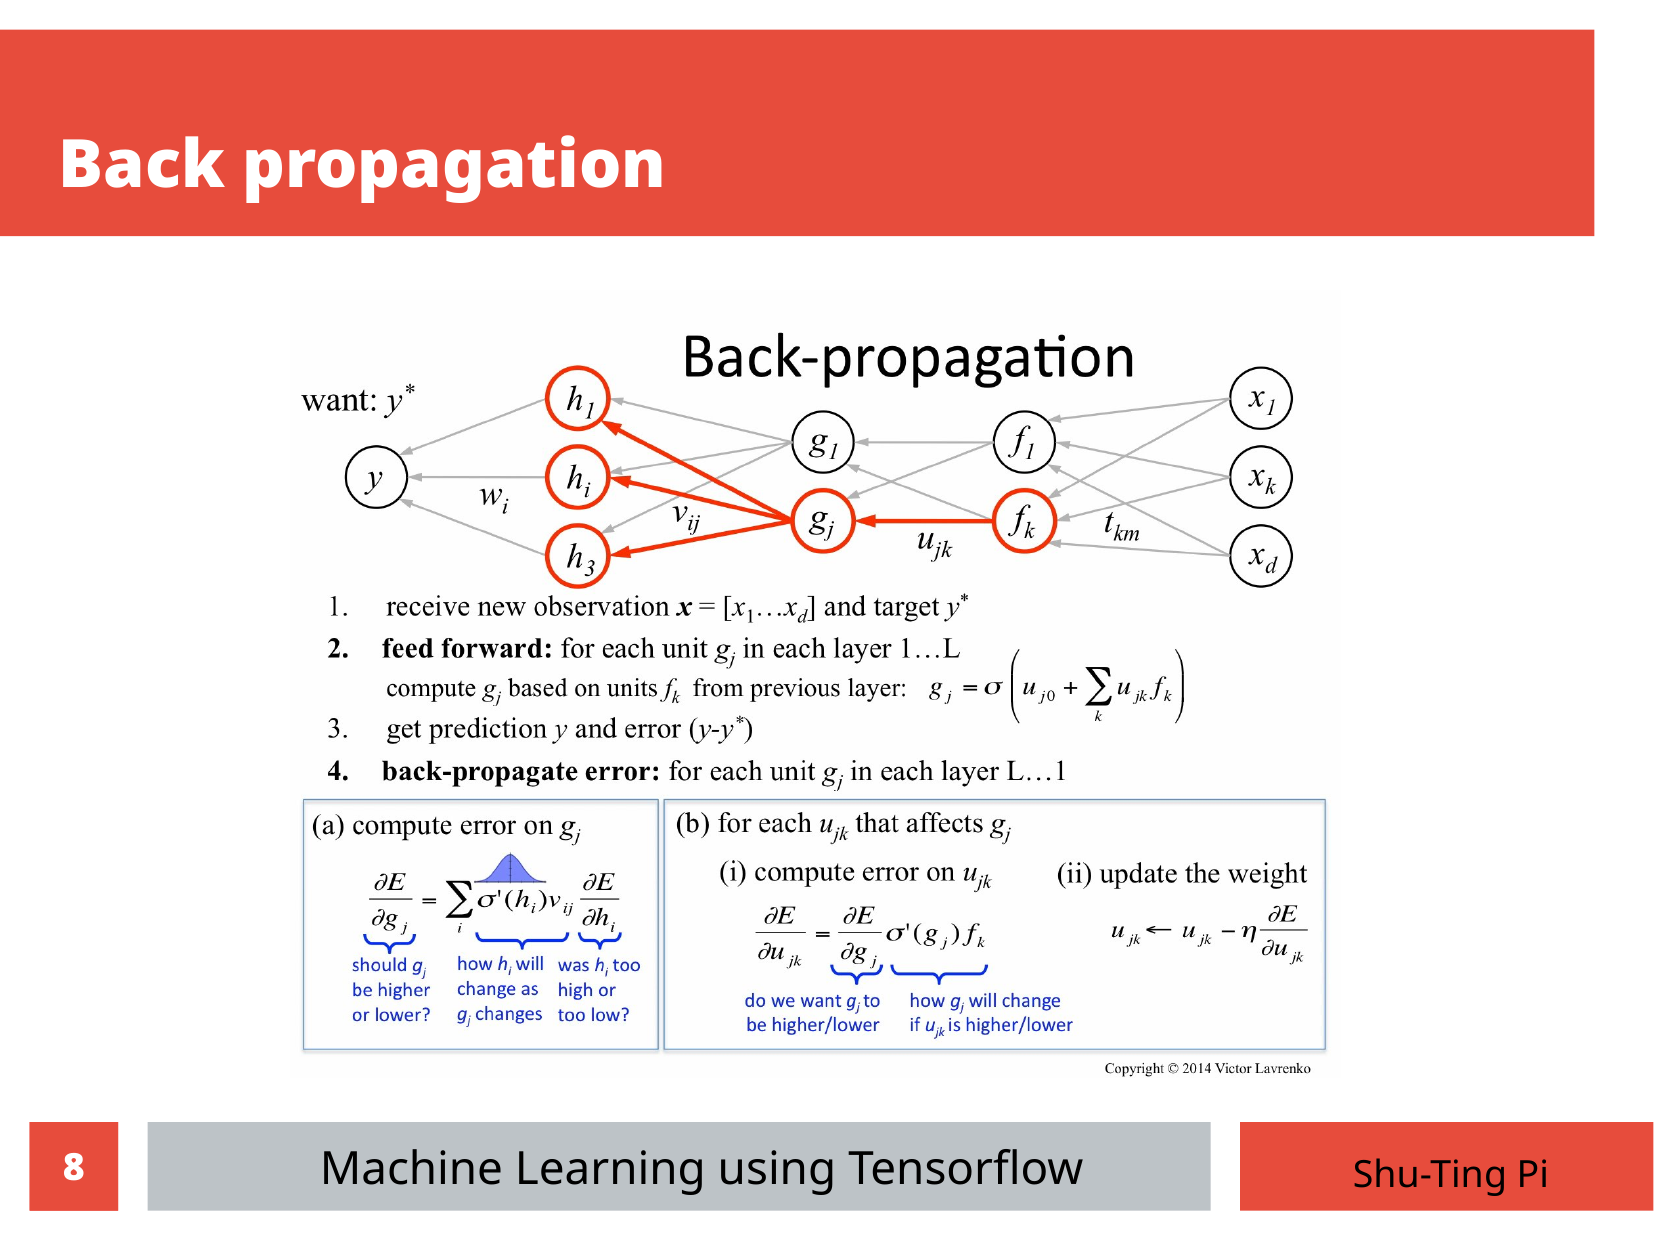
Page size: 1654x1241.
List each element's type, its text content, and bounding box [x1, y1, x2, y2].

text_box Shu-Ting Pi [1338, 1140, 1573, 1203]
picture [290, 290, 1341, 1078]
text_box Machine Learning using Tensorflow [305, 1128, 1191, 1241]
title Back propagation [59, 59, 1595, 207]
